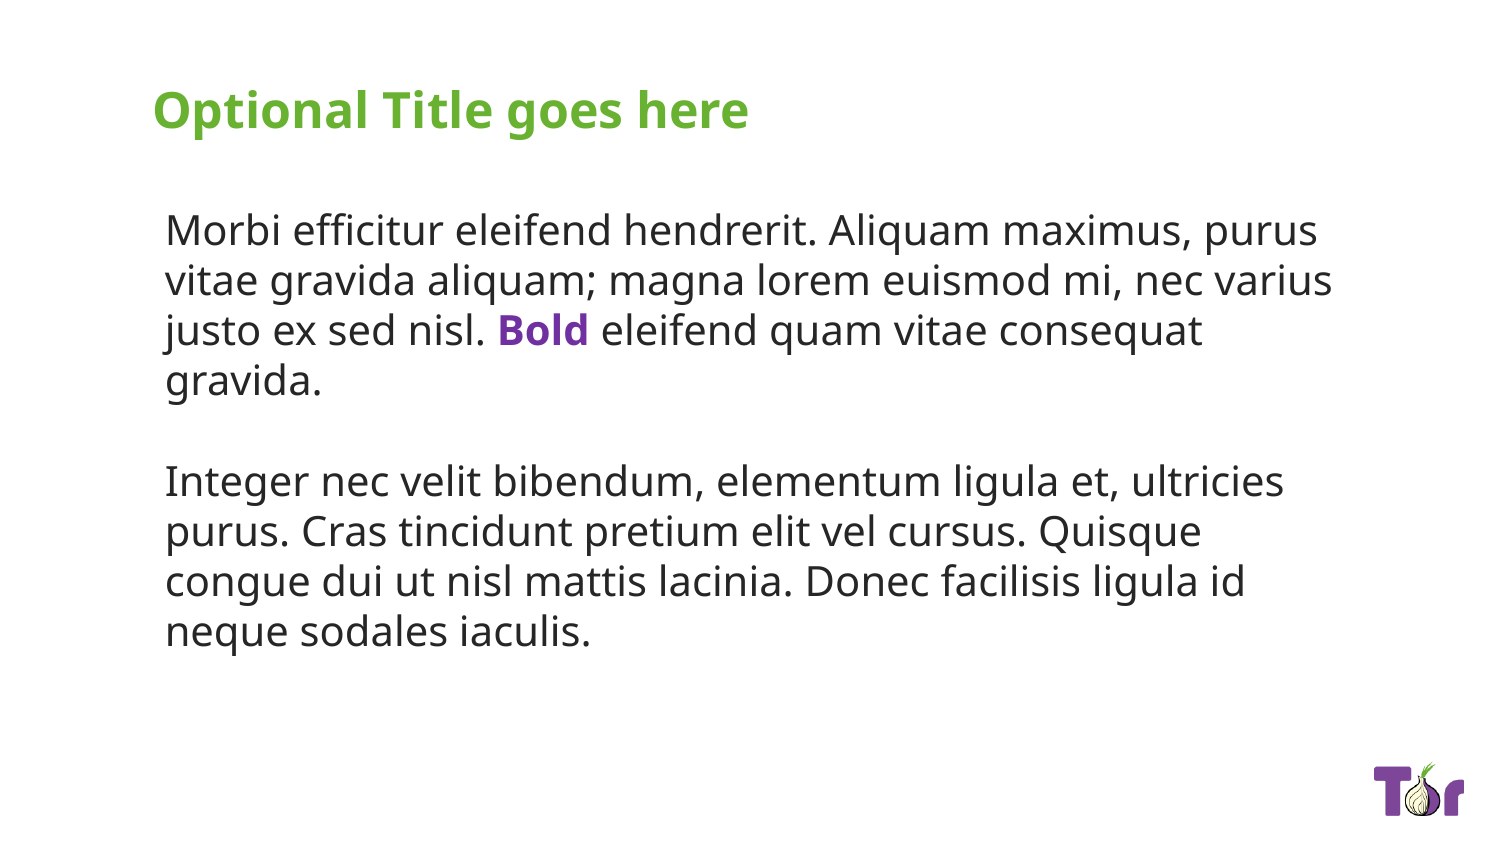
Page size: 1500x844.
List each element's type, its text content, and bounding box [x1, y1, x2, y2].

text_box Optional Title goes here [137, 70, 1000, 146]
text_box Morbi efficitur eleifend hendrerit. Aliquam maximus, purus vitae gravida aliquam; magna lorem euismod mi, nec varius justo ex sed nisl. Bold eleifend quam vitae consequat gravida. Integer nec velit bibendum, elementum ligula et, ultricies purus. Cras tincidunt pretium elit vel cursus. Quisque congue dui ut nisl mattis lacinia. Donec facilisis ligula id neque sodales iaculis. [149, 196, 1350, 712]
picture [1374, 761, 1464, 816]
